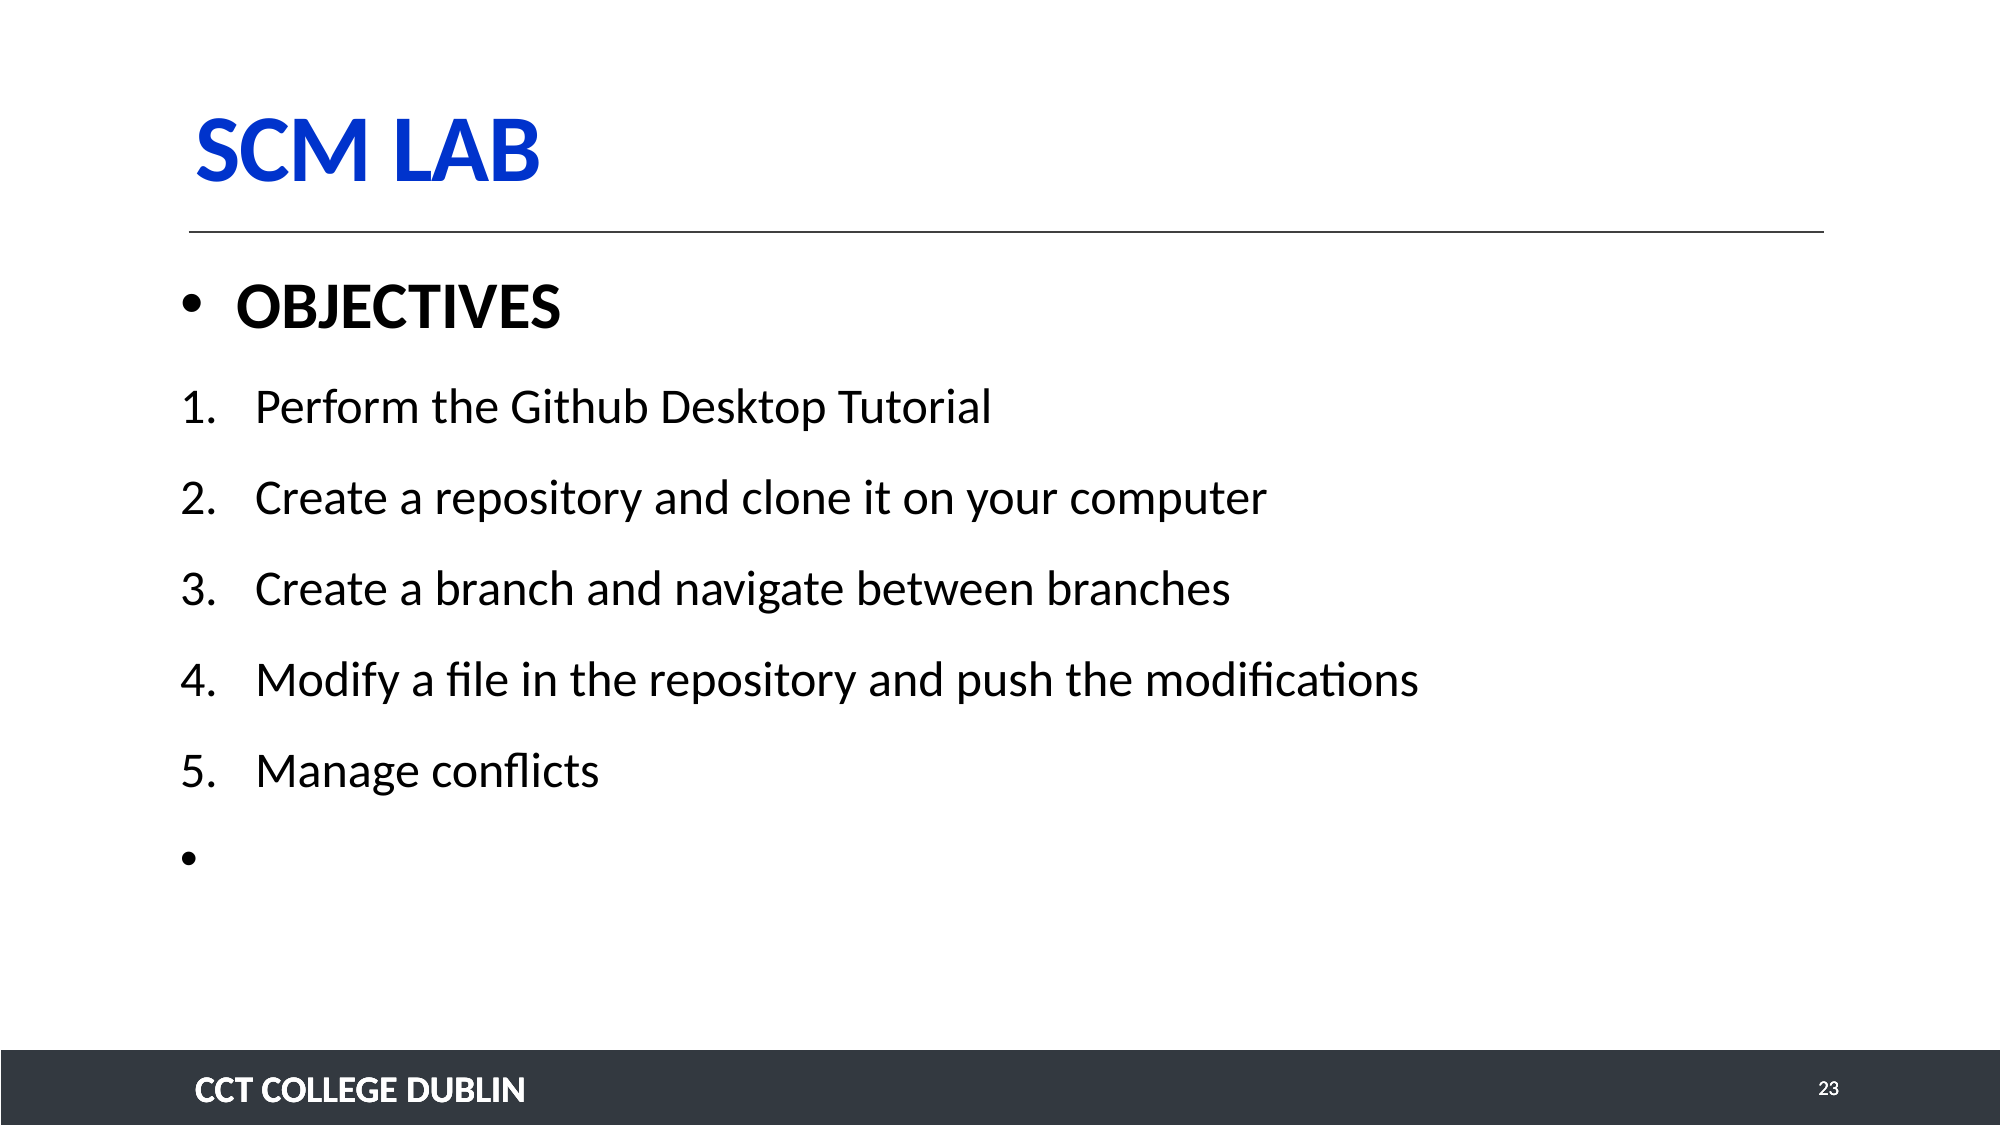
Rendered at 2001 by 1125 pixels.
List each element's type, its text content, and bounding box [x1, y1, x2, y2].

title SCM LAB [180, 7, 1831, 211]
list OBJECTIVES Perform the Github Desktop Tutorial Create a repository and clone it on your computer Create a branch and navigate between branches Modify a file in the repository and push the modifications Manage conflicts [180, 246, 1831, 1043]
text_box [1803, 1057, 1932, 1118]
text_box CCT COLLEGE DUBLIN [180, 1057, 1299, 1118]
